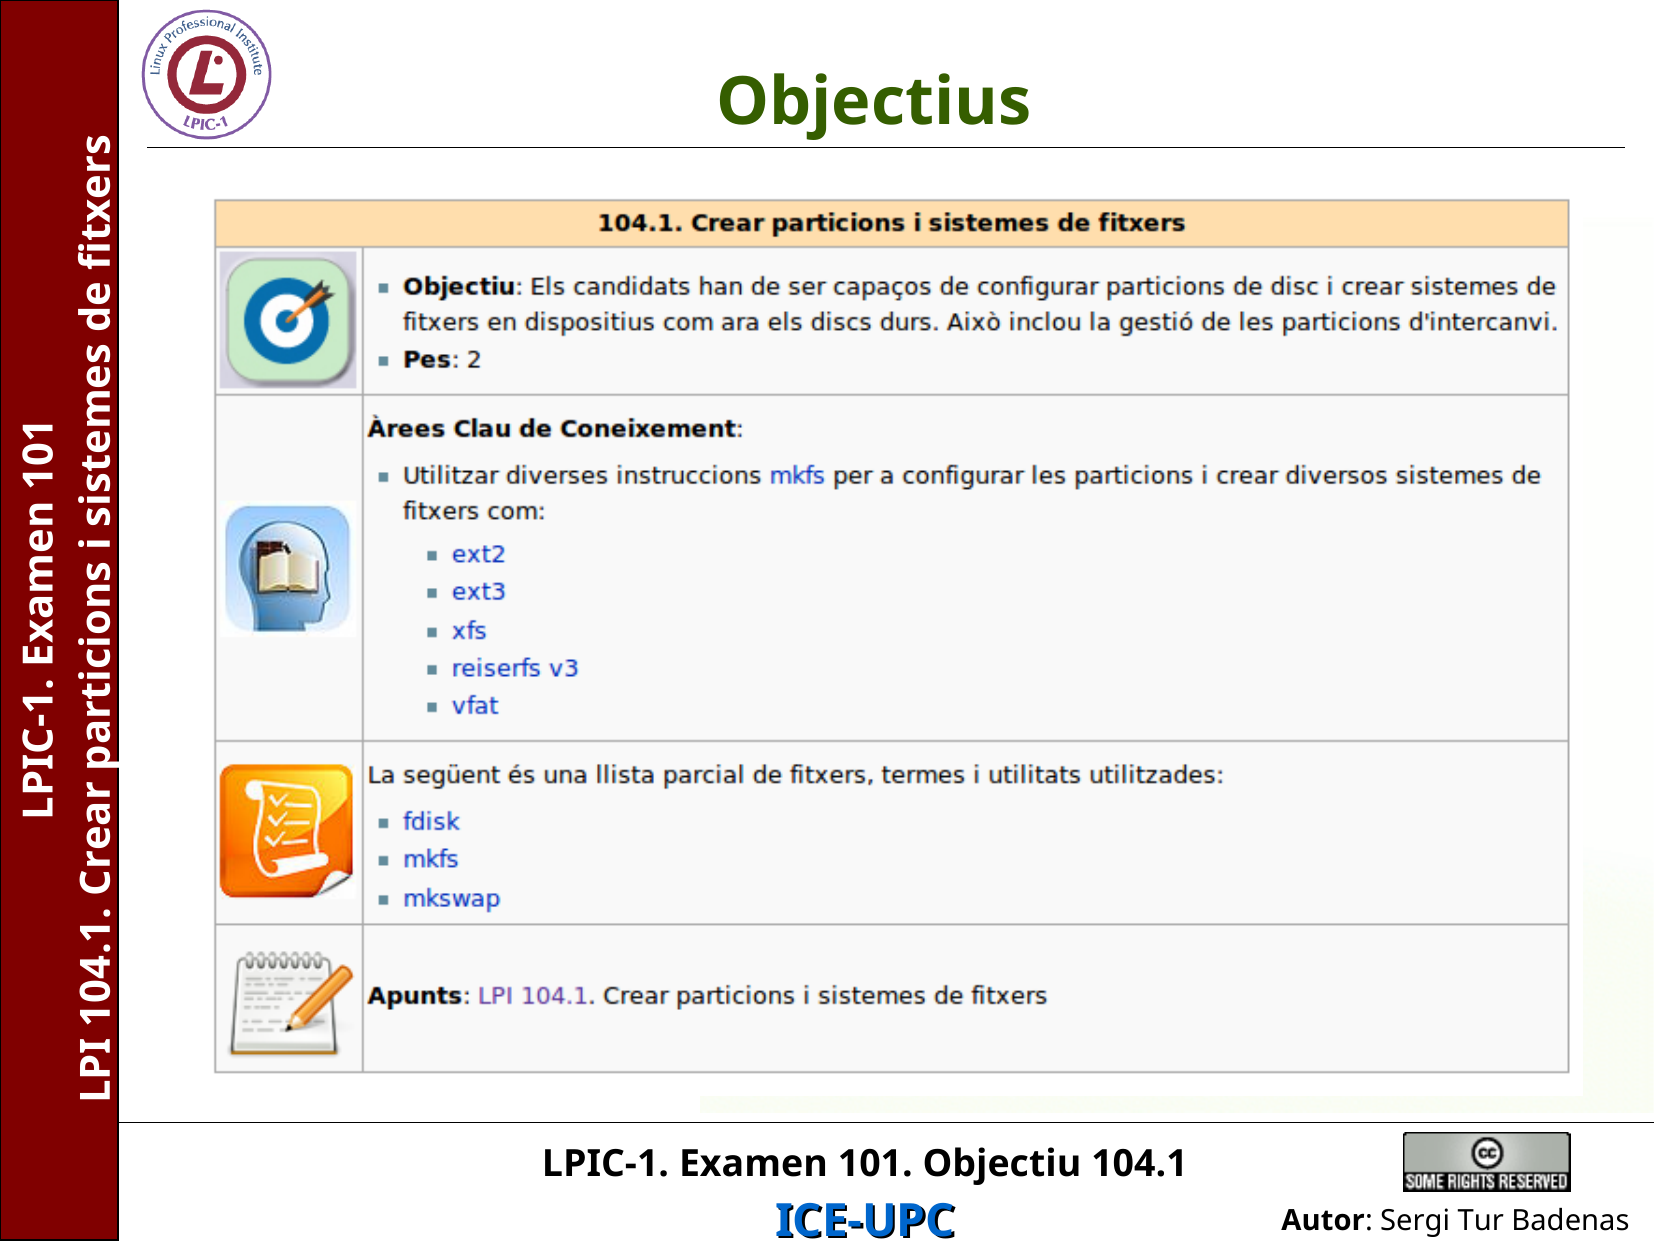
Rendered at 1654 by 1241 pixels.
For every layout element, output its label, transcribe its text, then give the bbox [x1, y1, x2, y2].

picture [1403, 1132, 1571, 1192]
picture [196, 181, 1654, 1113]
picture [135, 5, 277, 55]
title Objectius [129, 55, 1619, 142]
